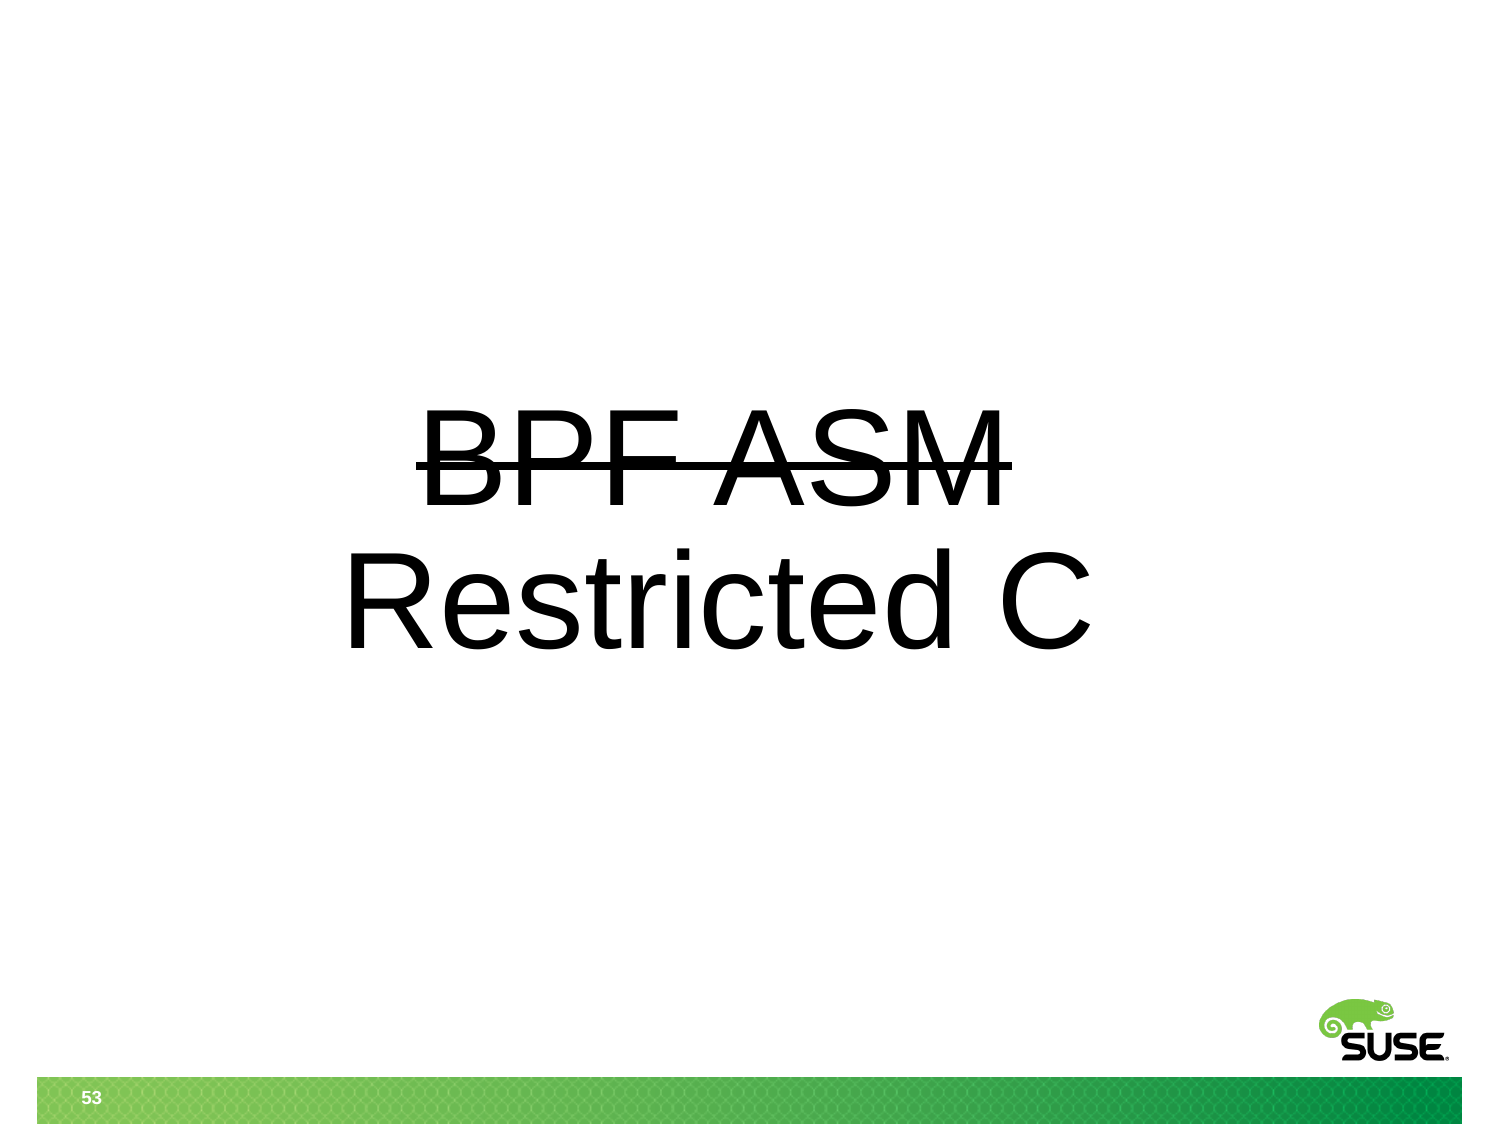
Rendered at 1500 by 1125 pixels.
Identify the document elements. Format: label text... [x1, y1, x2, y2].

text_box BPF ASM [401, 373, 1027, 516]
text_box Restricted C [325, 516, 1112, 686]
picture [1319, 999, 1449, 1061]
picture [37, 1077, 1462, 1124]
